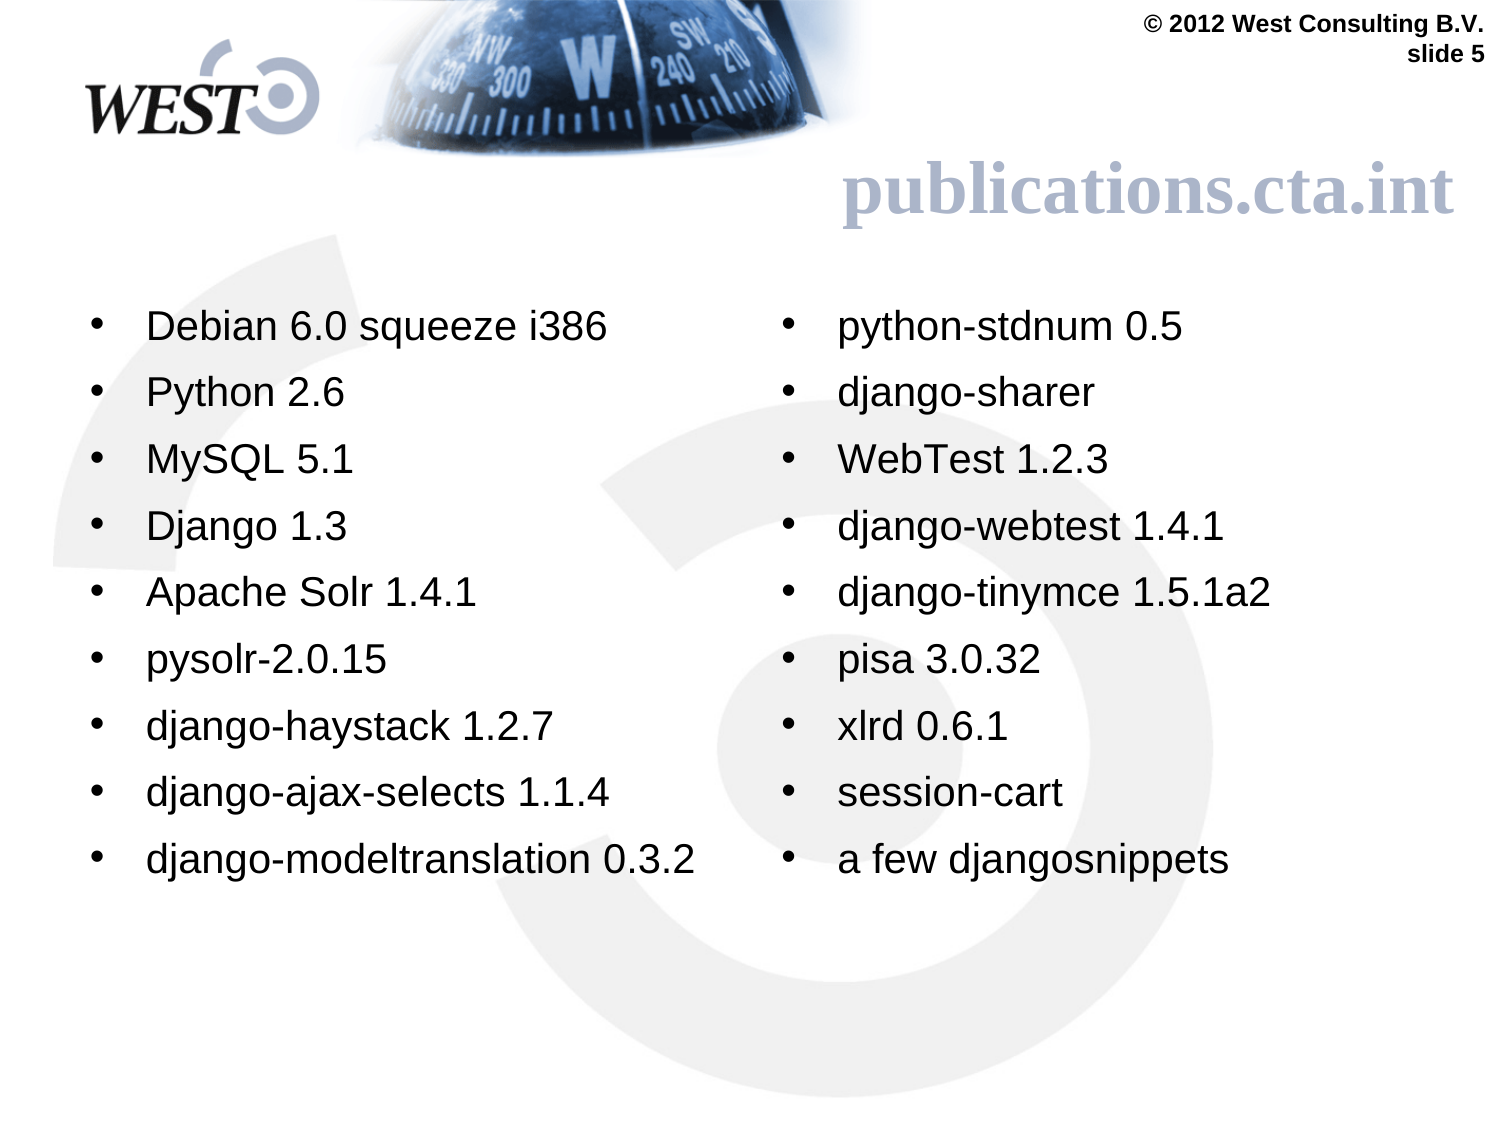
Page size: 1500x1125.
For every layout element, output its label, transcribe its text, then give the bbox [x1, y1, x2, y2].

picture [53, 242, 1424, 1125]
picture [82, 0, 904, 125]
list python-stdnum 0.5 django-sharer WebTest 1.2.3 django-webtest 1.4.1 django-tinymce 1.5.1a2 pisa 3.0.32 xlrd 0.6.1 session-cart a few djangosnippets [766, 290, 1426, 944]
list Debian 6.0 squeeze i386 Python 2.6 MySQL 5.1 Django 1.3 Apache Solr 1.4.1 pysolr-2.0.15 django-haystack 1.2.7 django-ajax-selects 1.1.4 django-modeltranslation 0.3.2 [75, 290, 734, 944]
title publications.cta.int [49, 125, 1471, 242]
